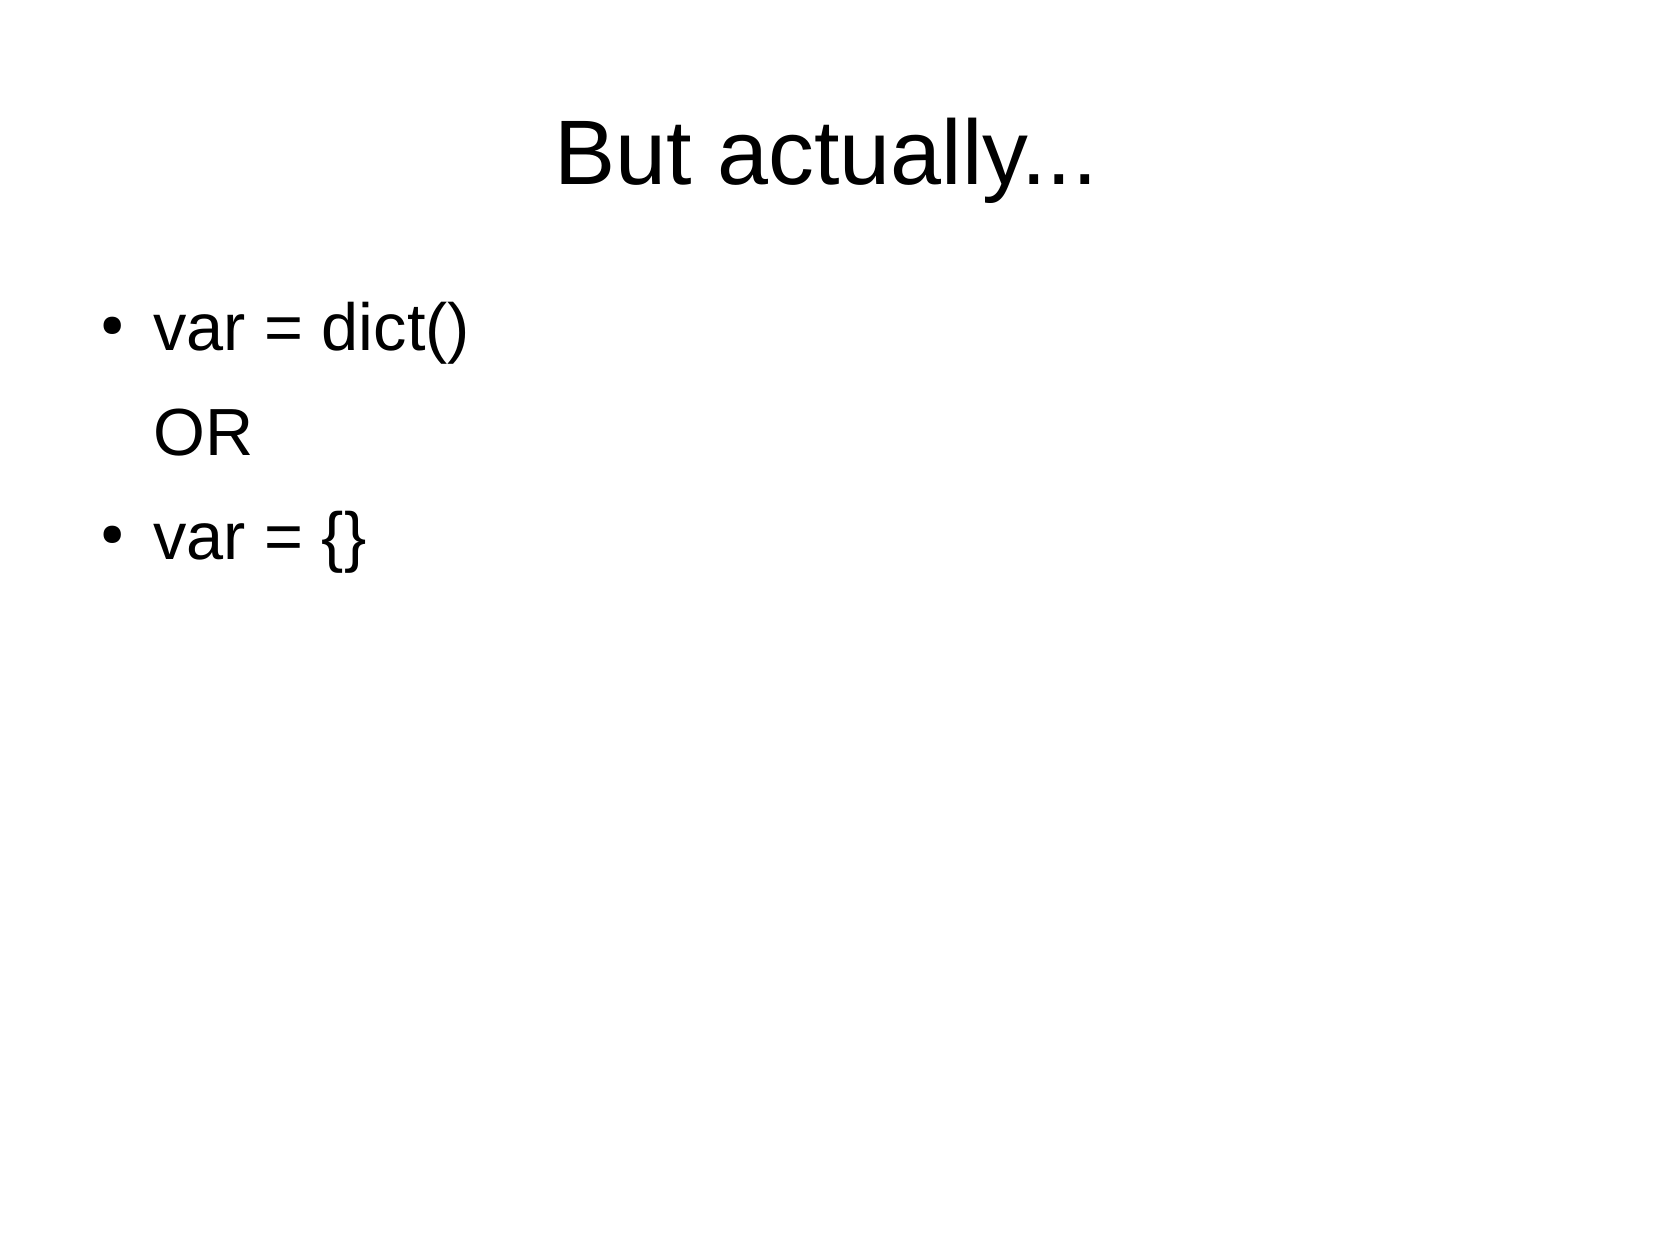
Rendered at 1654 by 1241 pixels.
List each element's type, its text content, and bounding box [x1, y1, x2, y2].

list var = dict() OR var = {} [82, 290, 1571, 1010]
title But actually... [82, 49, 1571, 257]
